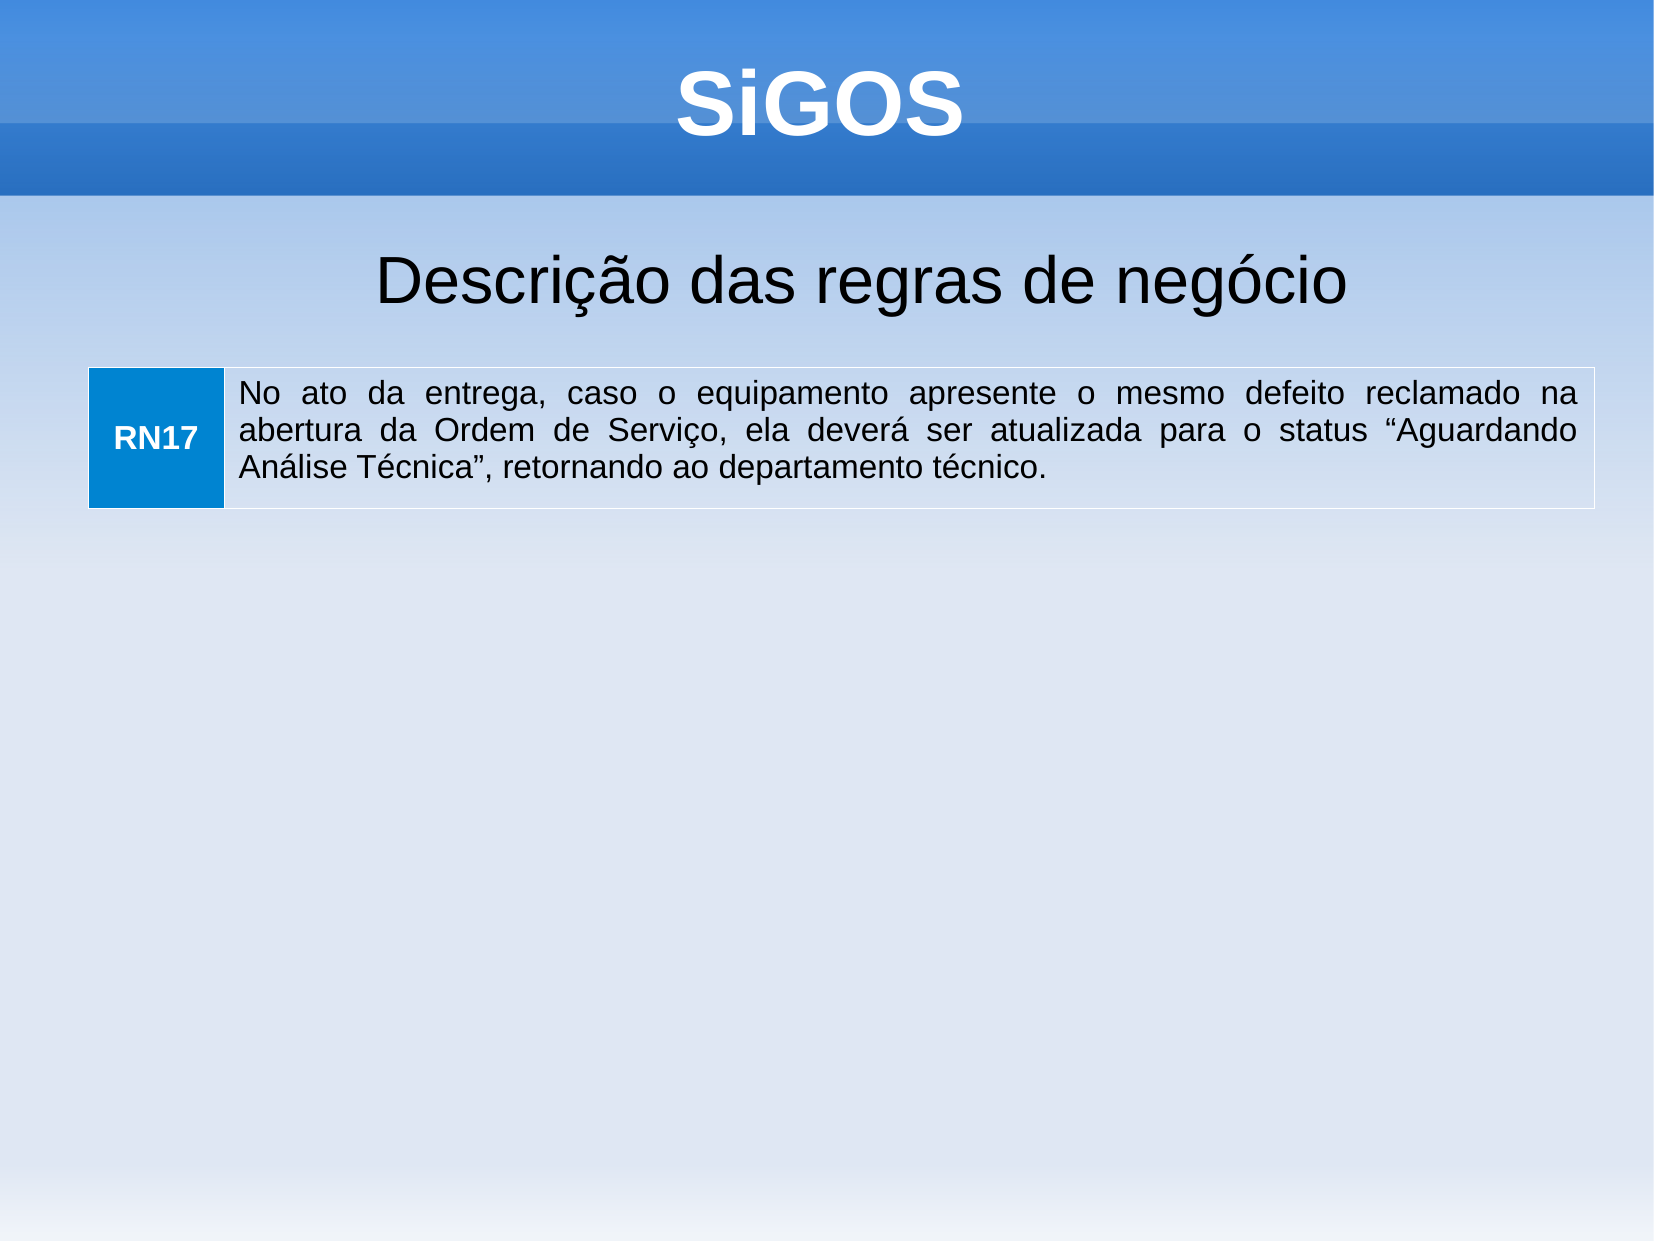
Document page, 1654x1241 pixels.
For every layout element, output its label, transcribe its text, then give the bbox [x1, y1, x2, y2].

title SiGOS [76, 0, 1565, 208]
picture [0, 0, 1654, 1241]
table_header No ato da entrega, caso o equipamento apresente o mesmo defeito reclamado na abertura da Ordem de Serviço, ela deverá ser atualizada para o status “Aguardando Análise Técnica”, retornando ao departamento técnico. [225, 368, 1594, 508]
list Descrição das regras de negócio [82, 242, 1571, 318]
table_header RN17 [89, 368, 224, 508]
